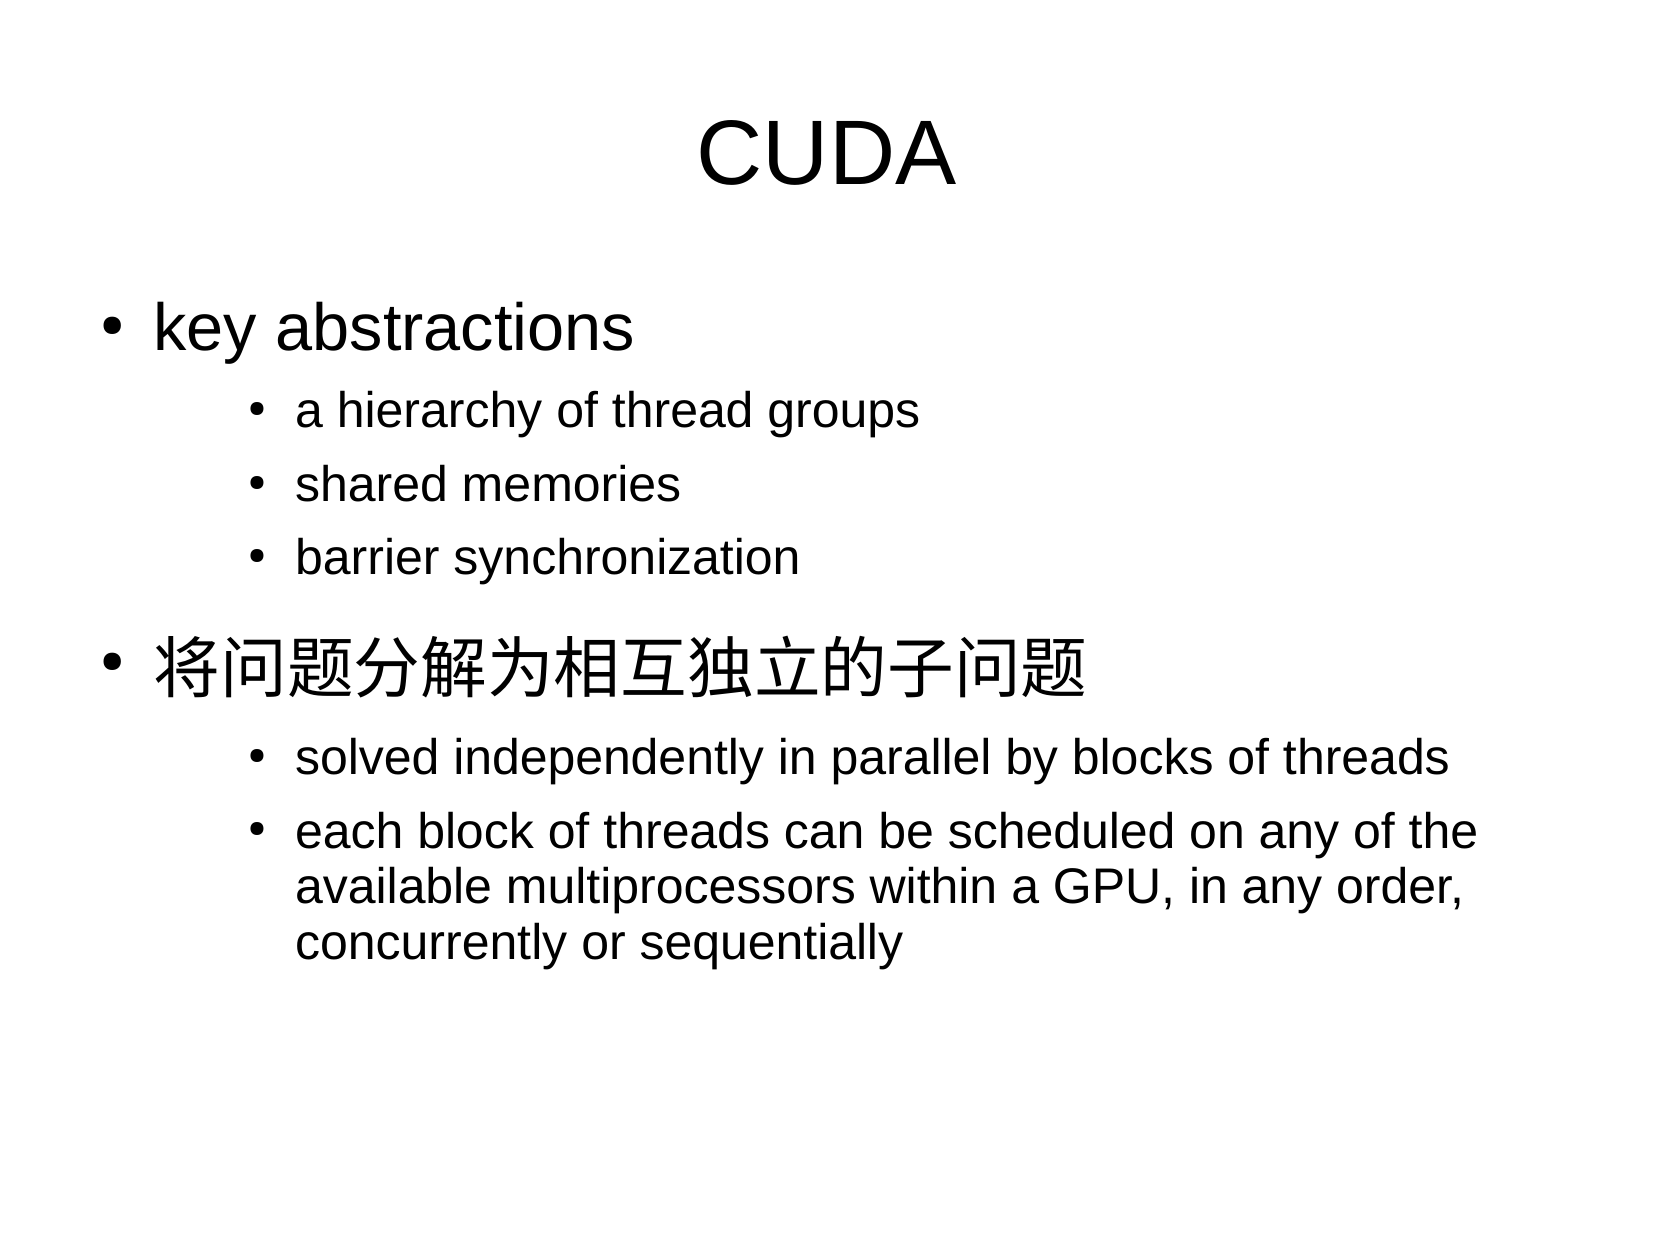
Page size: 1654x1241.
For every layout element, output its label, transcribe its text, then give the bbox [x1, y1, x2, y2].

list key abstractions a hierarchy of thread groups shared memories barrier synchronization 将问题分解为相互独立的子问题 solved independently in parallel by blocks of threads each block of threads can be scheduled on any of the available multiprocessors within a GPU, in any order, concurrently or sequentially [82, 290, 1571, 1010]
title CUDA [82, 49, 1571, 257]
